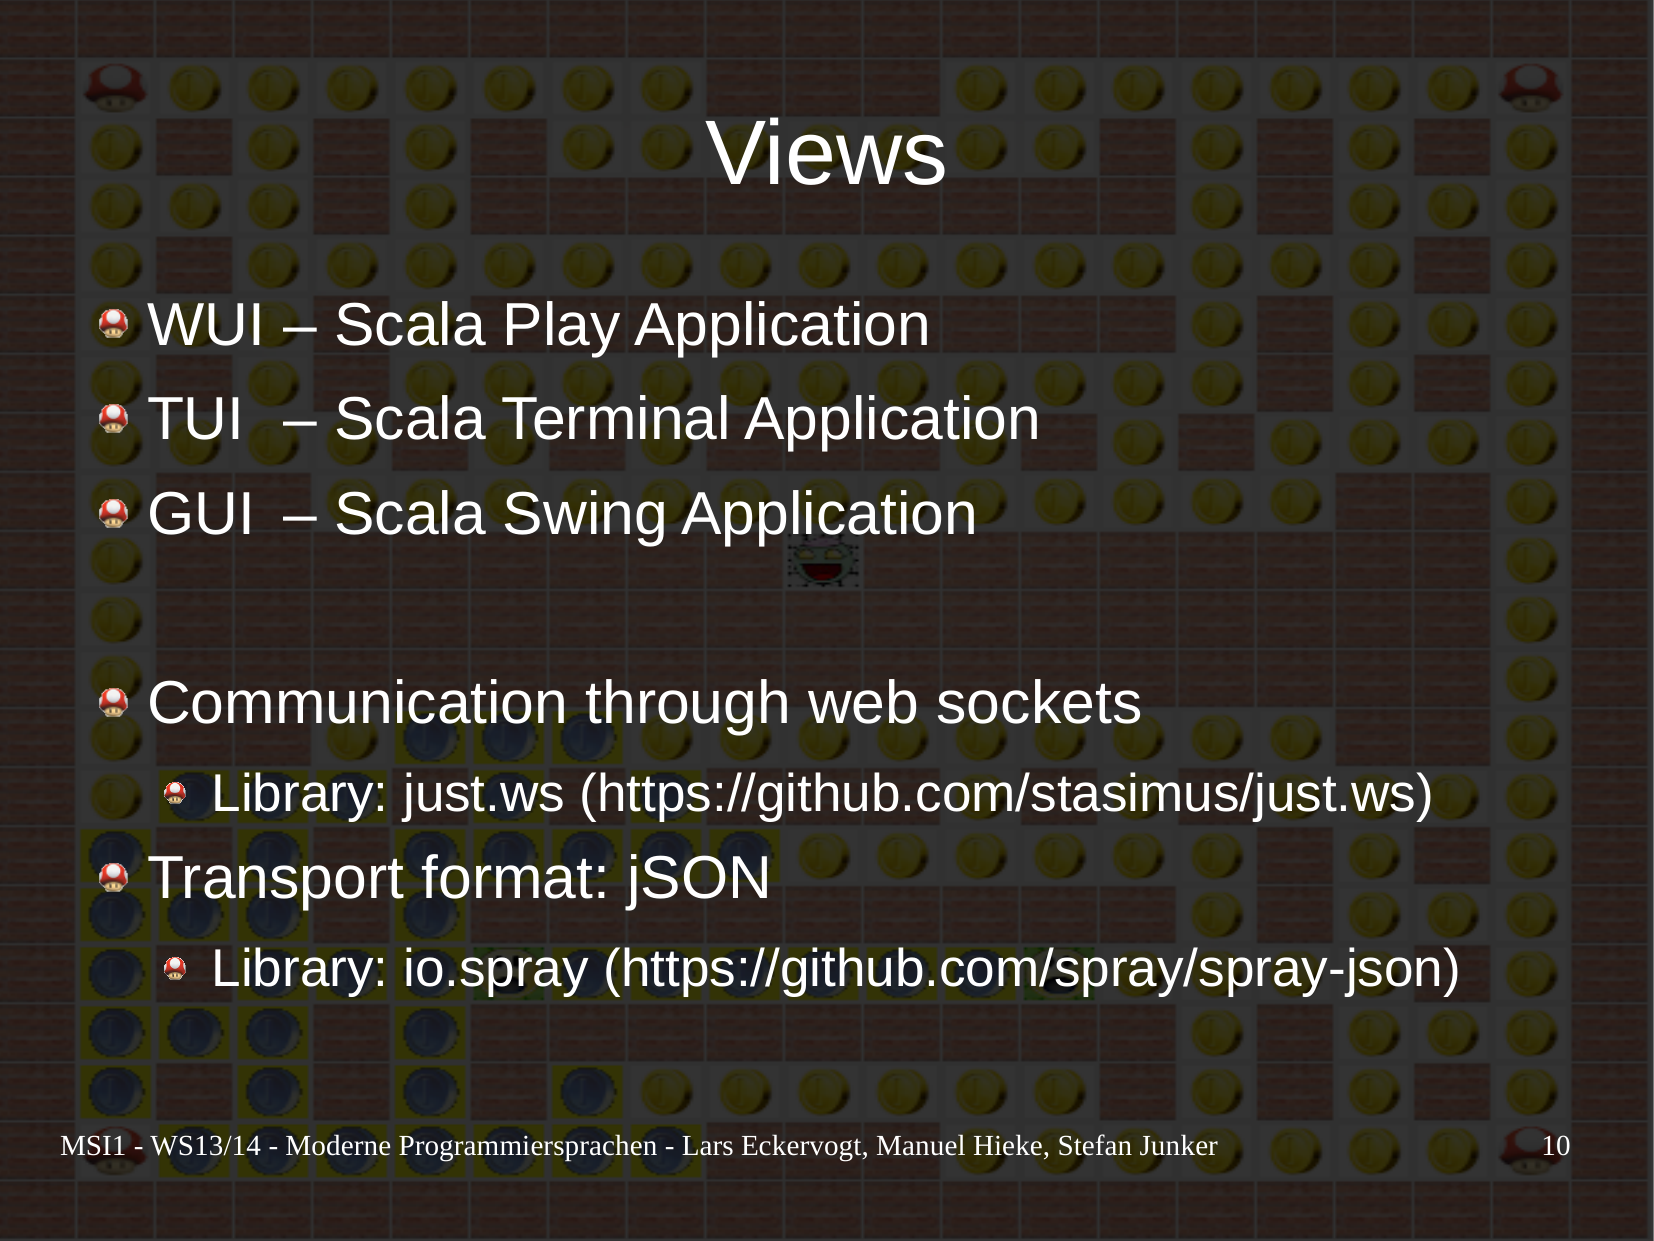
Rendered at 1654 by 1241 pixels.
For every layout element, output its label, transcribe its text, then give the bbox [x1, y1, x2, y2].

list WUI – Scala Play Application TUI – Scala Terminal Application GUI – Scala Swing Application Communication through web sockets Library: just.ws (https://github.com/stasimus/just.ws) Transport format: jSON Library: io.spray (https://github.com/spray/spray-json) [82, 290, 1571, 1010]
title Views [82, 49, 1571, 257]
picture [0, 0, 1654, 1241]
